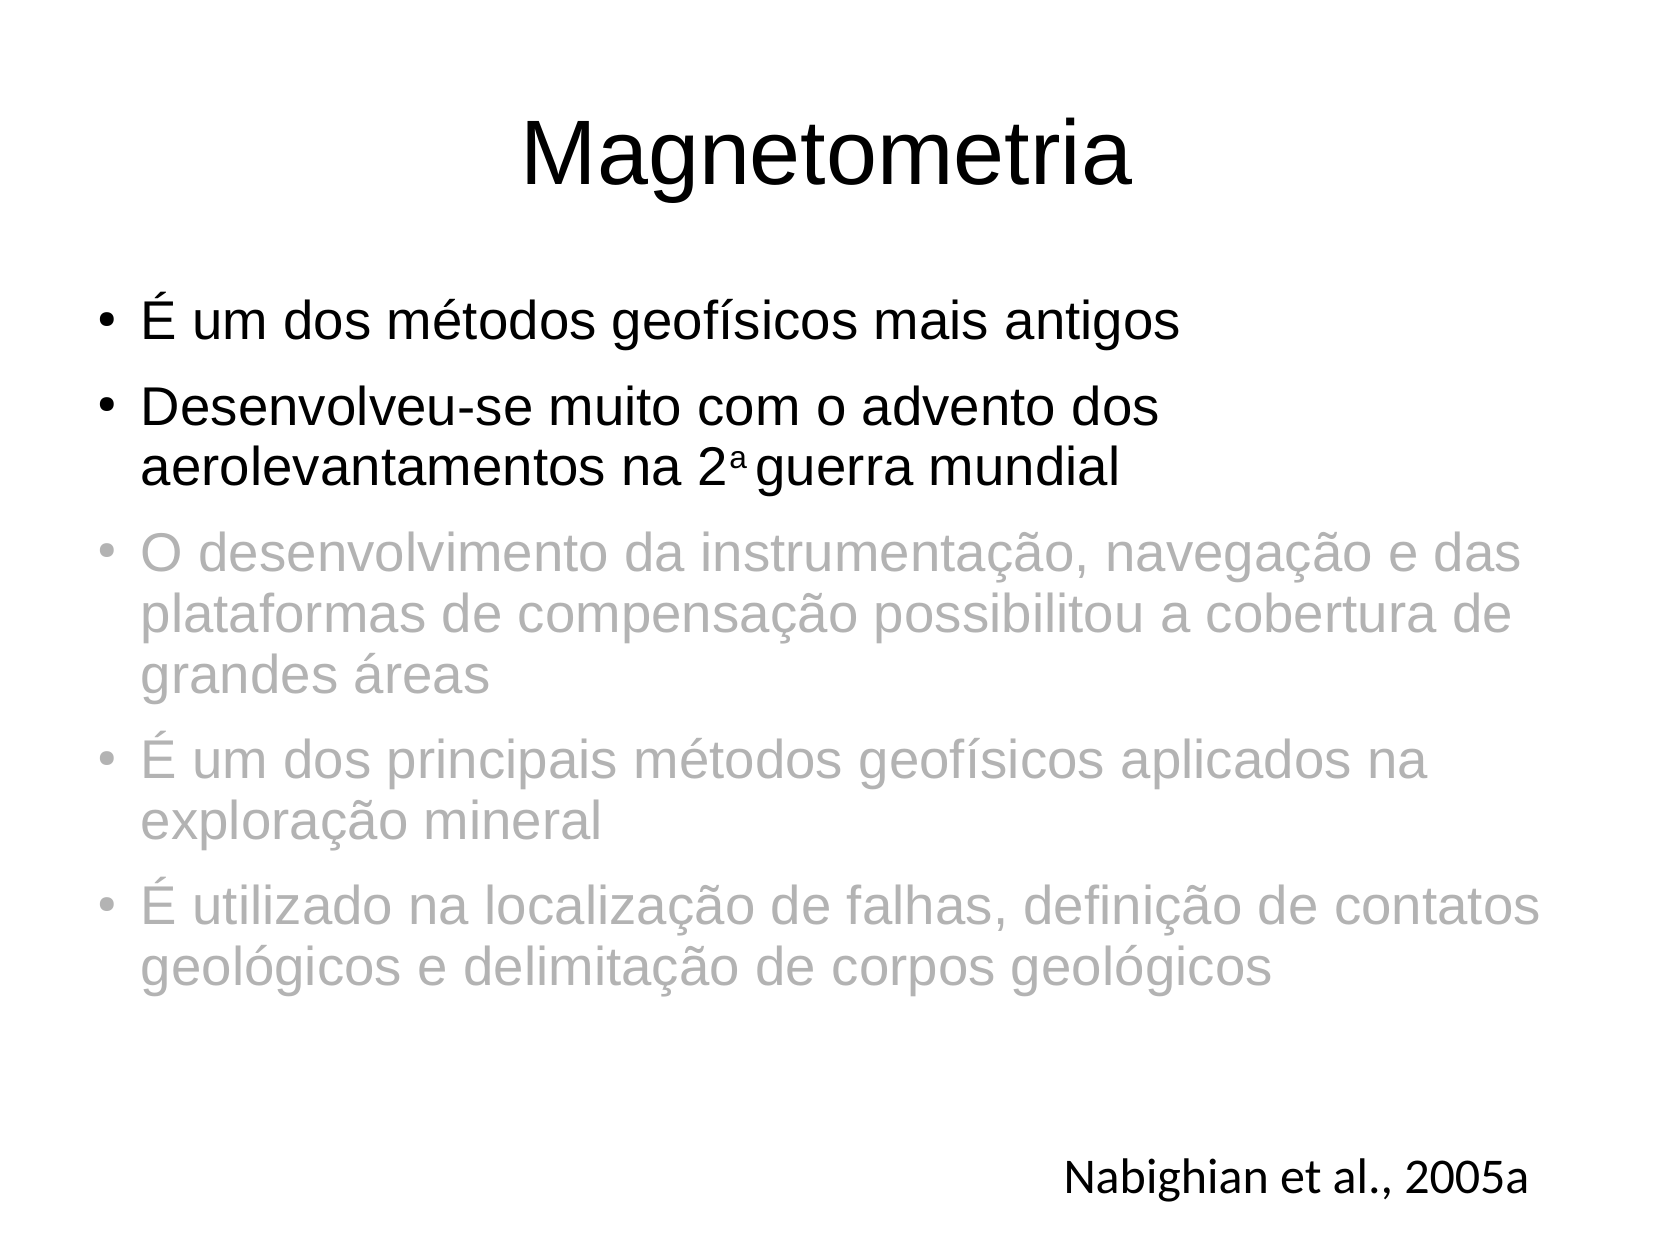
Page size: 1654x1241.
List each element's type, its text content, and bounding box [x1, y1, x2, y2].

text_box Nabighian et al., 2005a [960, 1149, 1633, 1223]
list É um dos métodos geofísicos mais antigos Desenvolveu-se muito com o advento dos aerolevantamentos na 2a guerra mundial O desenvolvimento da instrumentação, navegação e das plataformas de compensação possibilitou a cobertura de grandes áreas É um dos principais métodos geofísicos aplicados na exploração mineral É utilizado na localização de falhas, definição de contatos geológicos e delimitação de corpos geológicos [82, 290, 1571, 525]
text_box [66, 525, 1571, 1036]
title Magnetometria [82, 49, 1571, 257]
